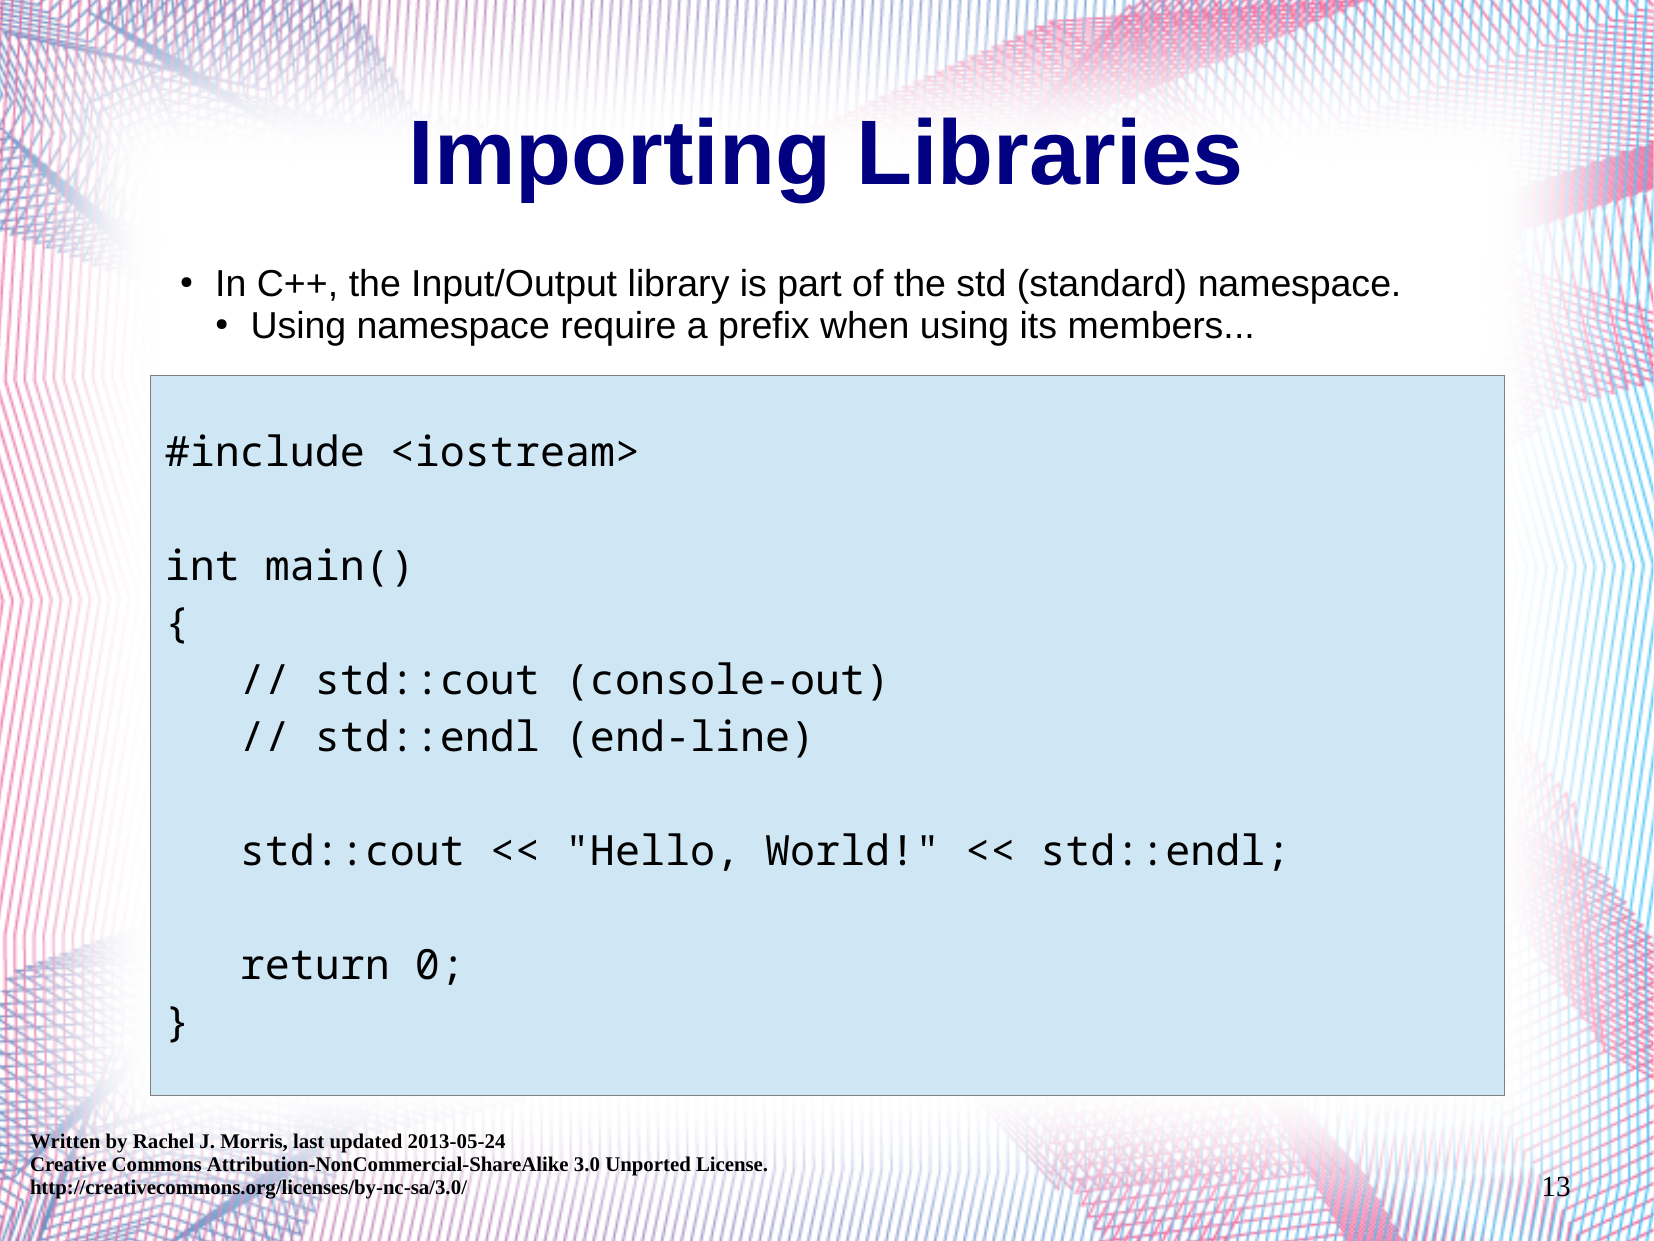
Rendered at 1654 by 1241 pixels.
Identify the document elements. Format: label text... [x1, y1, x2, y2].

text_box In C++, the Input/Output library is part of the std (standard) namespace. Using namespace require a prefix when using its members... [165, 255, 1505, 361]
text_box #include <iostream> int main() { // std::cout (console-out) // std::endl (end-line) std::cout << "Hello, World!" << std::endl; return 0; } [150, 375, 1505, 1096]
picture [0, 0, 1654, 1241]
title Importing Libraries [82, 49, 1571, 257]
